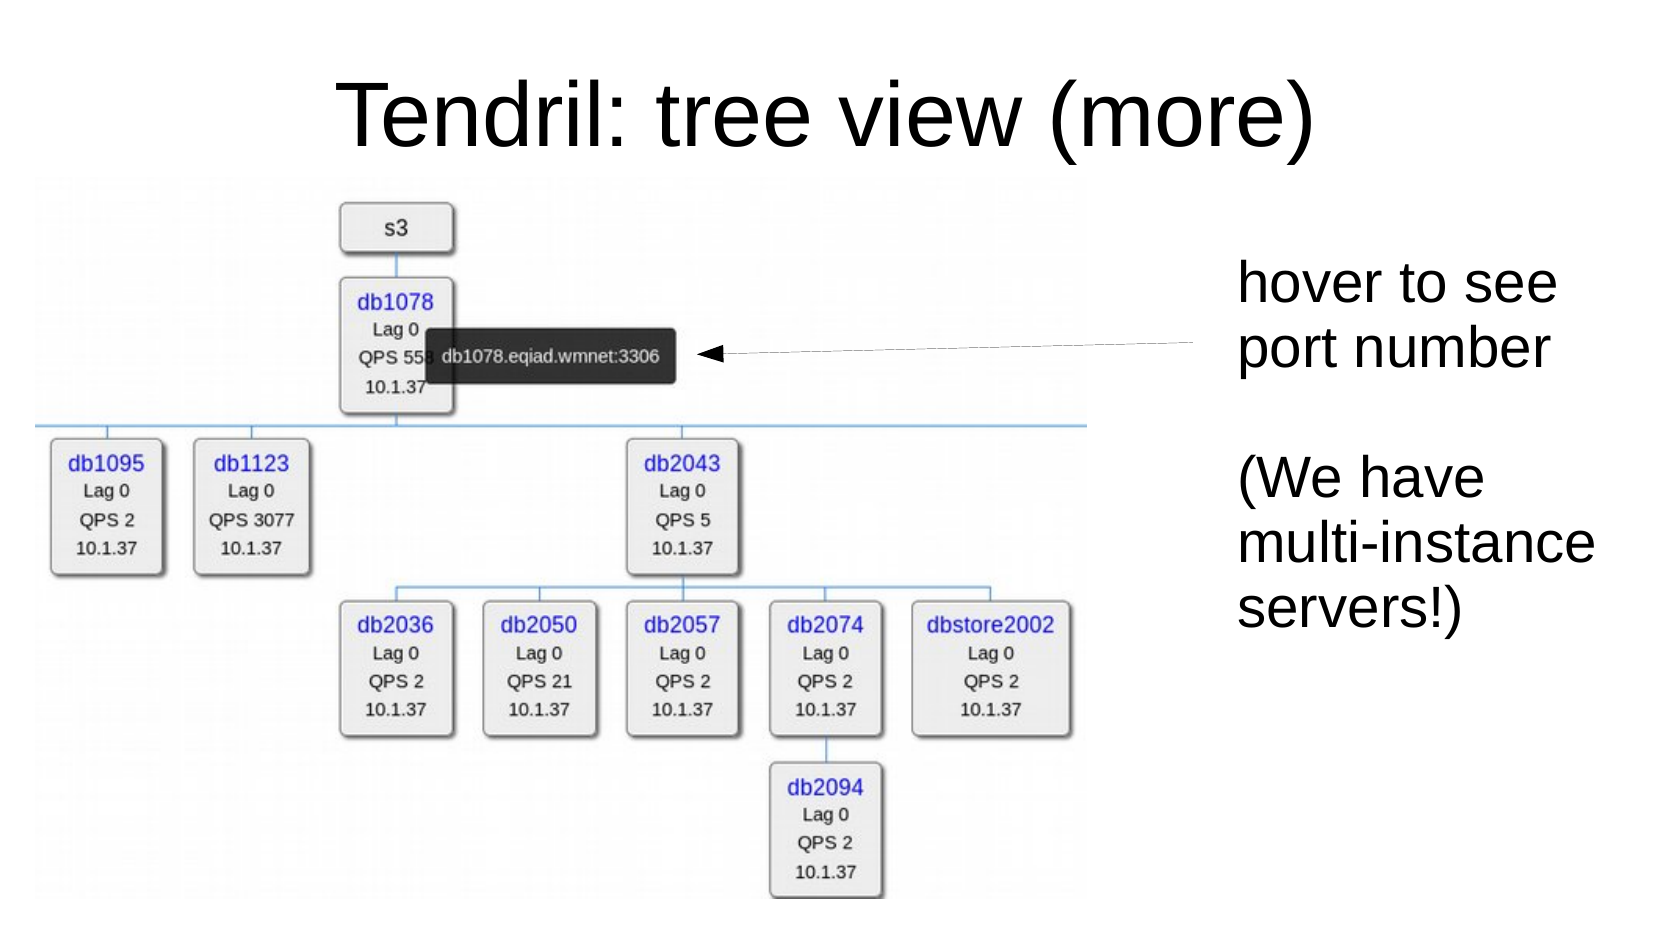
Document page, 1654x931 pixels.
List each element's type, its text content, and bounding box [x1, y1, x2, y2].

picture [35, 177, 1087, 899]
title Tendril: tree view (more) [82, 37, 1571, 193]
text_box hover to see port number (We have multi-instance servers!) [1222, 242, 1619, 662]
